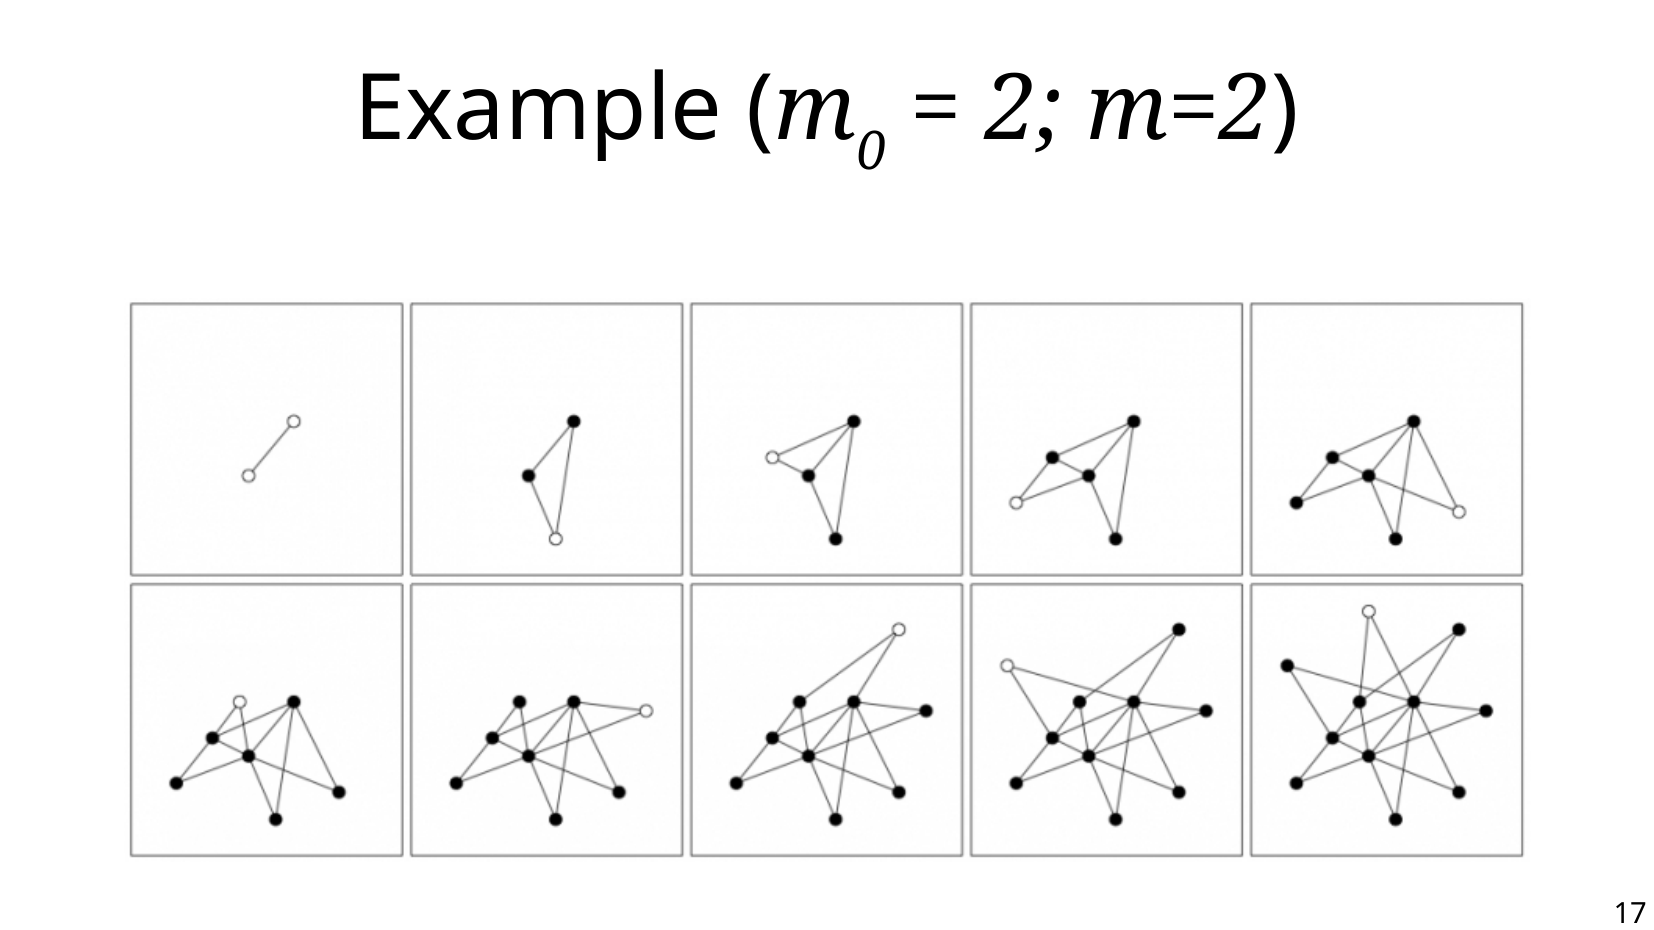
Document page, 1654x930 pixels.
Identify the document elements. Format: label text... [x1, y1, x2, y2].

title Example (m0 = 2; m=2) [82, 1, 1571, 225]
picture [124, 298, 1531, 862]
